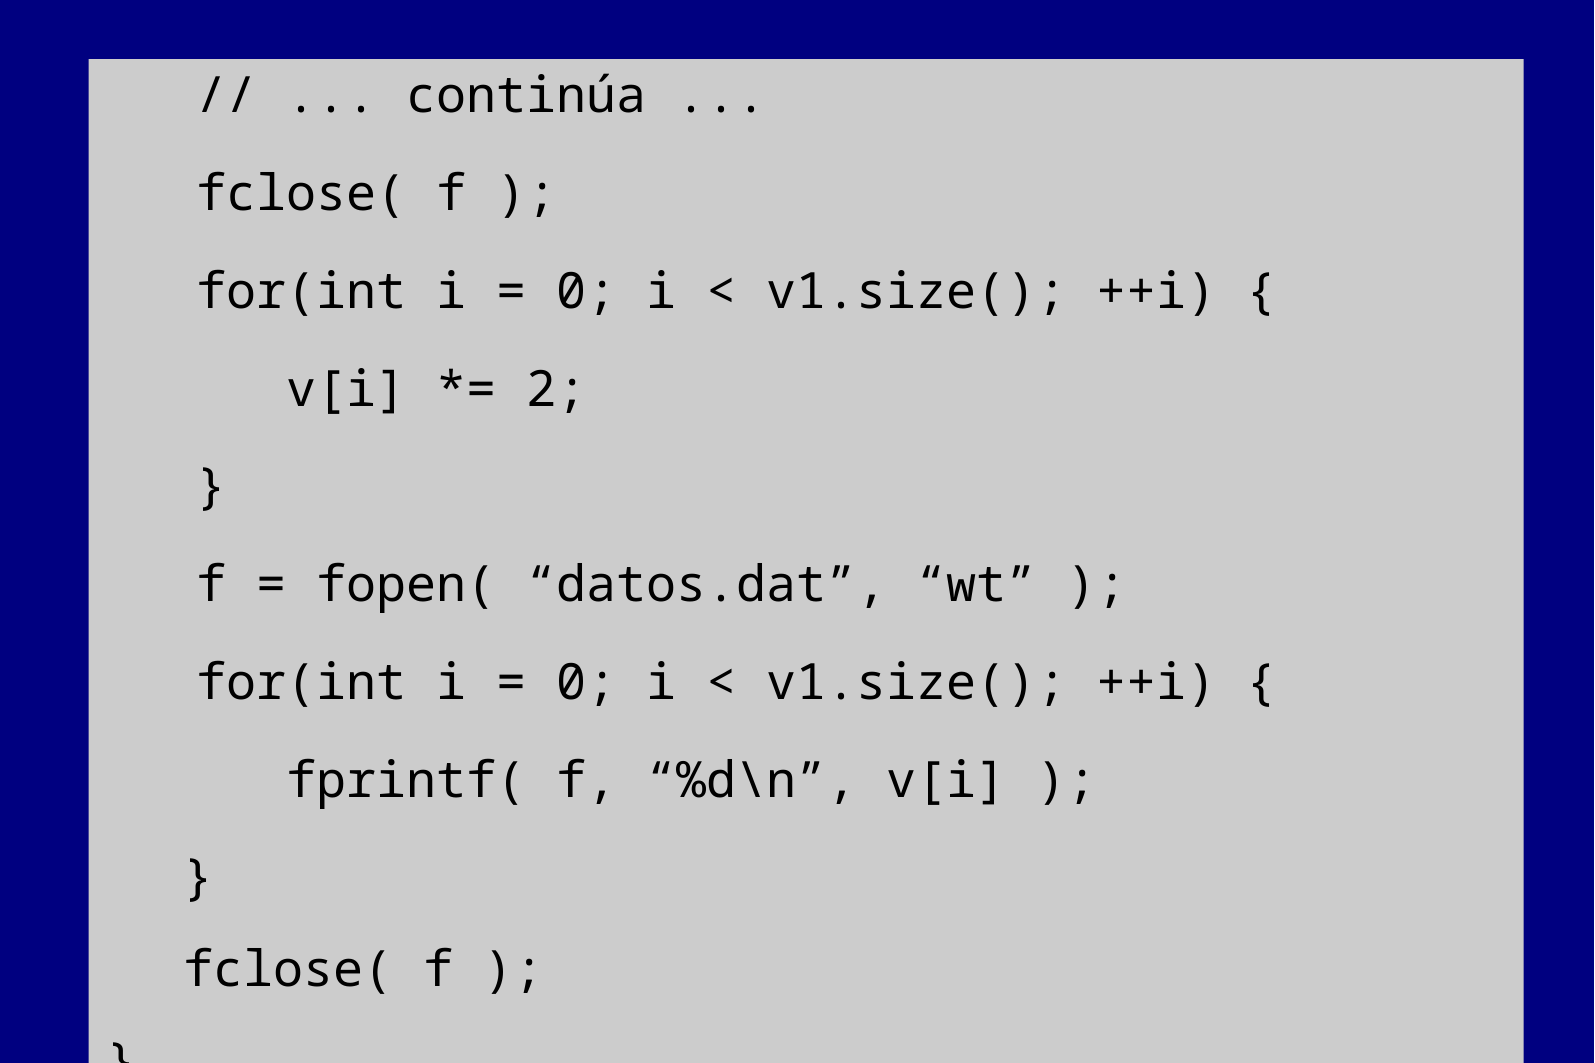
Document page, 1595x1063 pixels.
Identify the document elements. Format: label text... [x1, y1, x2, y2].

list // ... continúa ... fclose( f ); for(int i = 0; i < v1.size(); ++i) { v[i] *= 2; } f = fopen( “datos.dat”, “wt” ); for(int i = 0; i < v1.size(); ++i) { fprintf( f, “%d\n”, v[i] ); } fclose( f ); } [88, 59, 1524, 1012]
